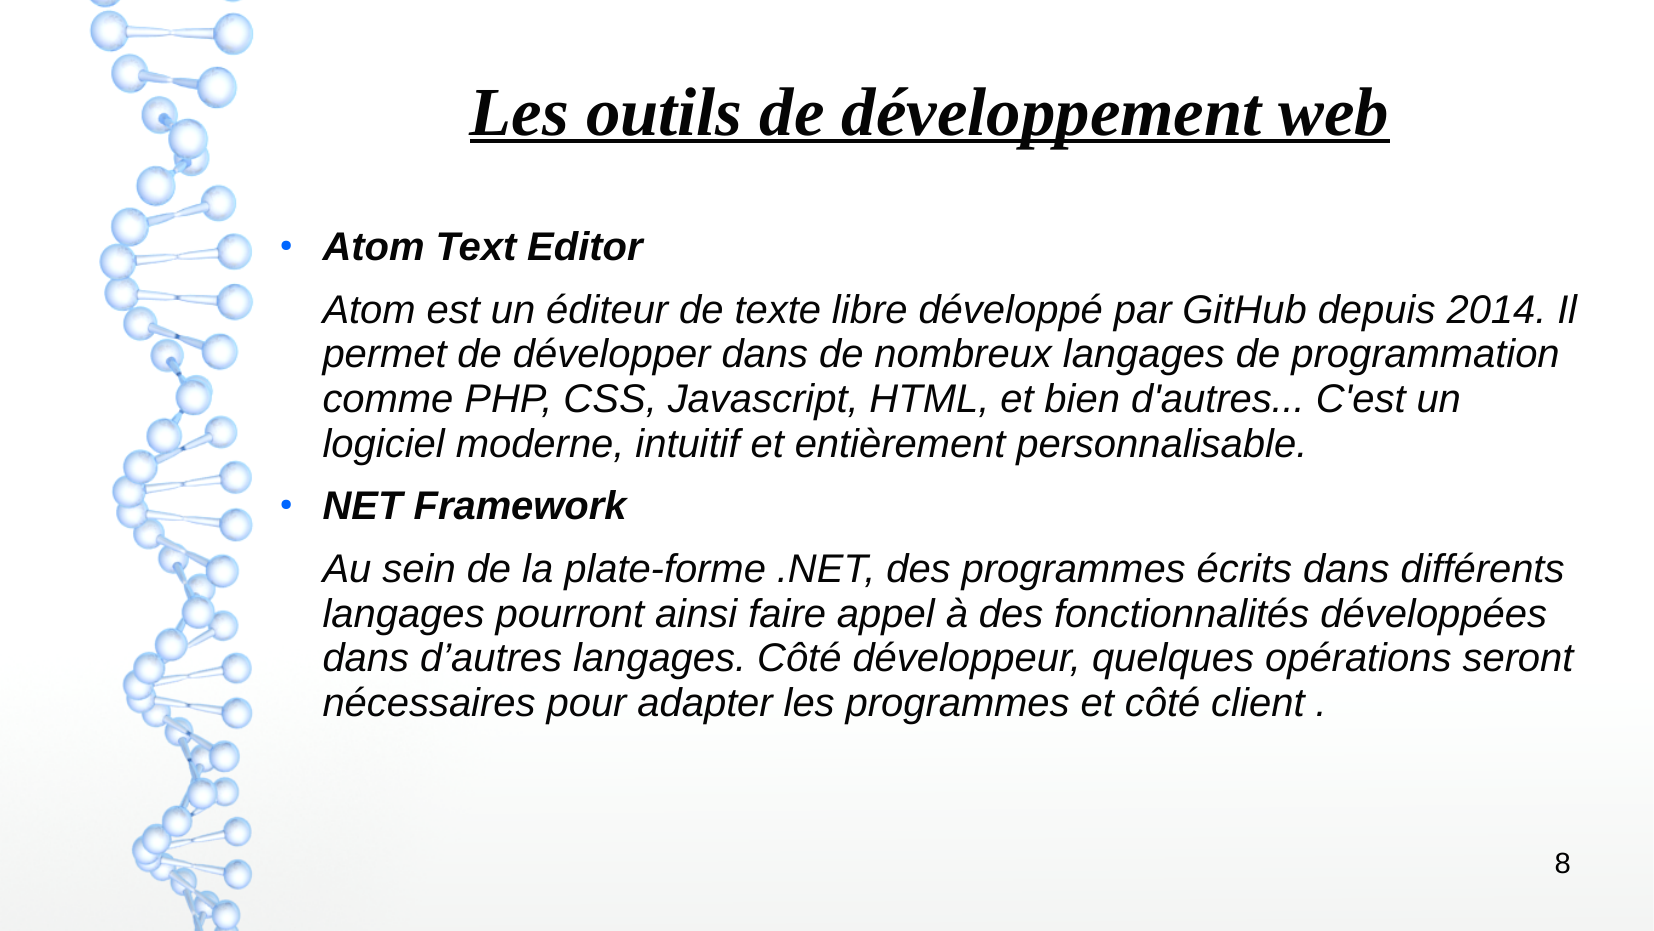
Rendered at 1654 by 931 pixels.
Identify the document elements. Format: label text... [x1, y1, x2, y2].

list Atom Text Editor Atom est un éditeur de texte libre développé par GitHub depuis 2014. Il permet de développer dans de nombreux langages de programmation comme PHP, CSS, Javascript, HTML, et bien d'autres... C'est un logiciel moderne, intuitif et entièrement personnalisable. NET Framework Au sein de la plate-forme .NET, des programmes écrits dans différents langages pourront ainsi faire appel à des fonctionnalités développées dans d’autres langages. Côté développeur, quelques opérations seront nécessaires pour adapter les programmes et côté client . [265, 224, 1595, 764]
title Les outils de développement web [265, 35, 1595, 189]
picture [0, 0, 1654, 931]
